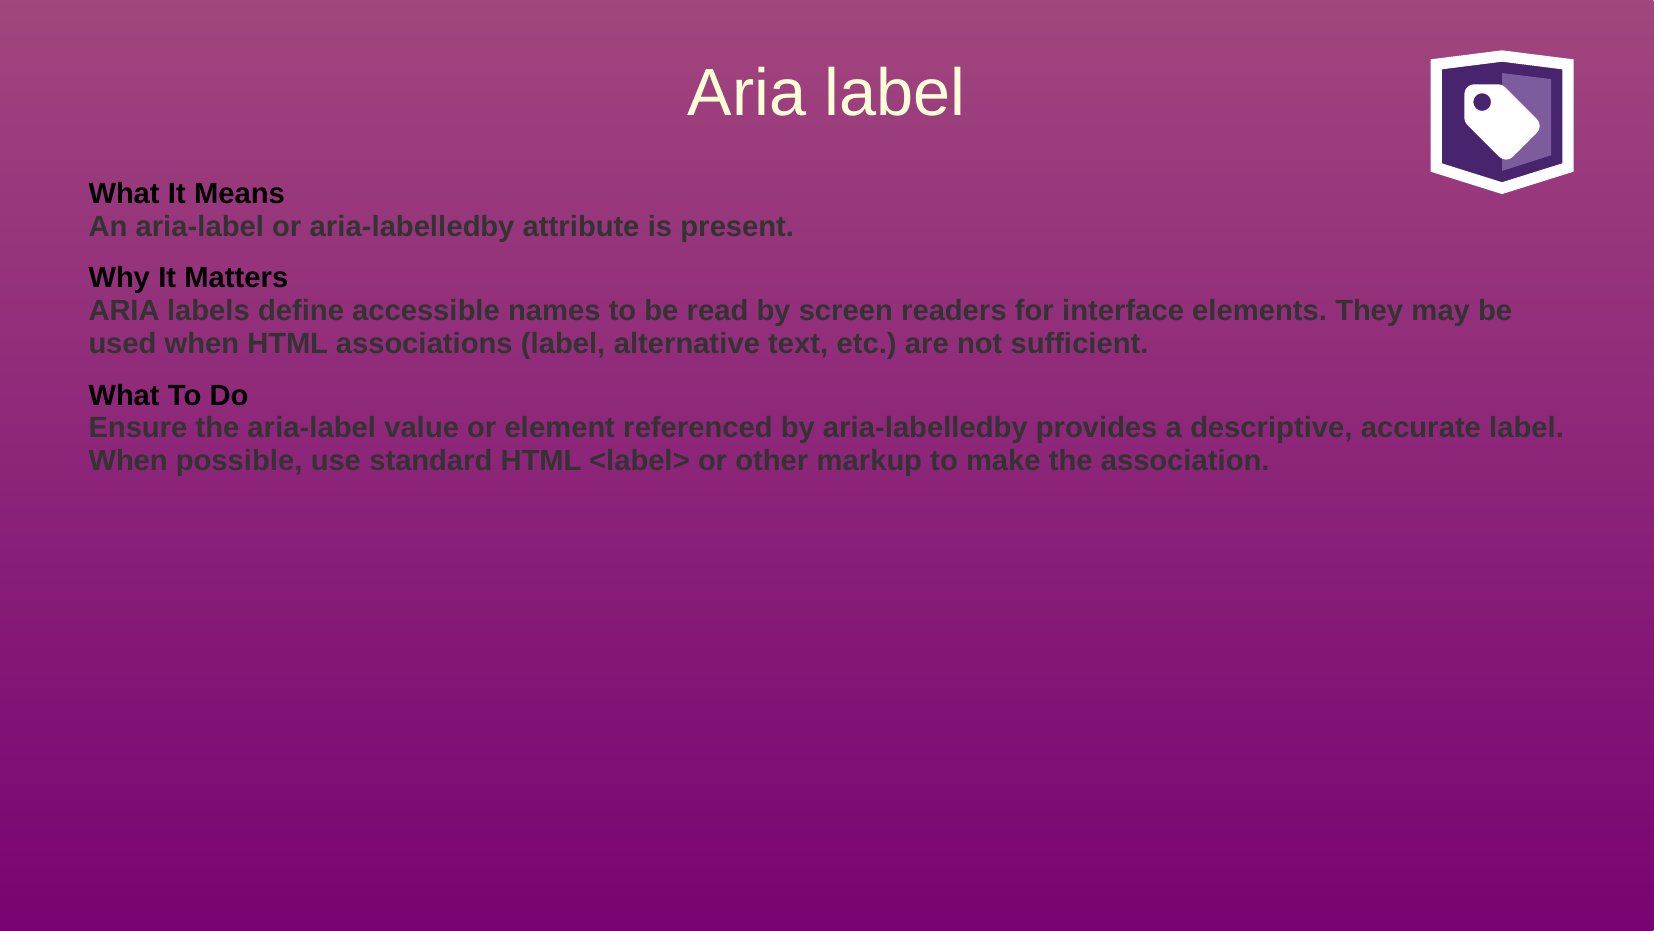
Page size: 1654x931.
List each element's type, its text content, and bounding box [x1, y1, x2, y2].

title Aria label [82, 37, 1417, 148]
subtitle What It Means An aria-label or aria-labelledby attribute is present. Why It Matters ARIA labels define accessible names to be read by screen readers for interface elements. They may be used when HTML associations (label, alternative text, etc.) are not sufficient. What To Do Ensure the aria-label value or element referenced by aria-labelledby provides a descriptive, accurate label. When possible, use standard HTML <label> or other markup to make the association. [88, 177, 1577, 842]
picture [1417, 37, 1587, 207]
